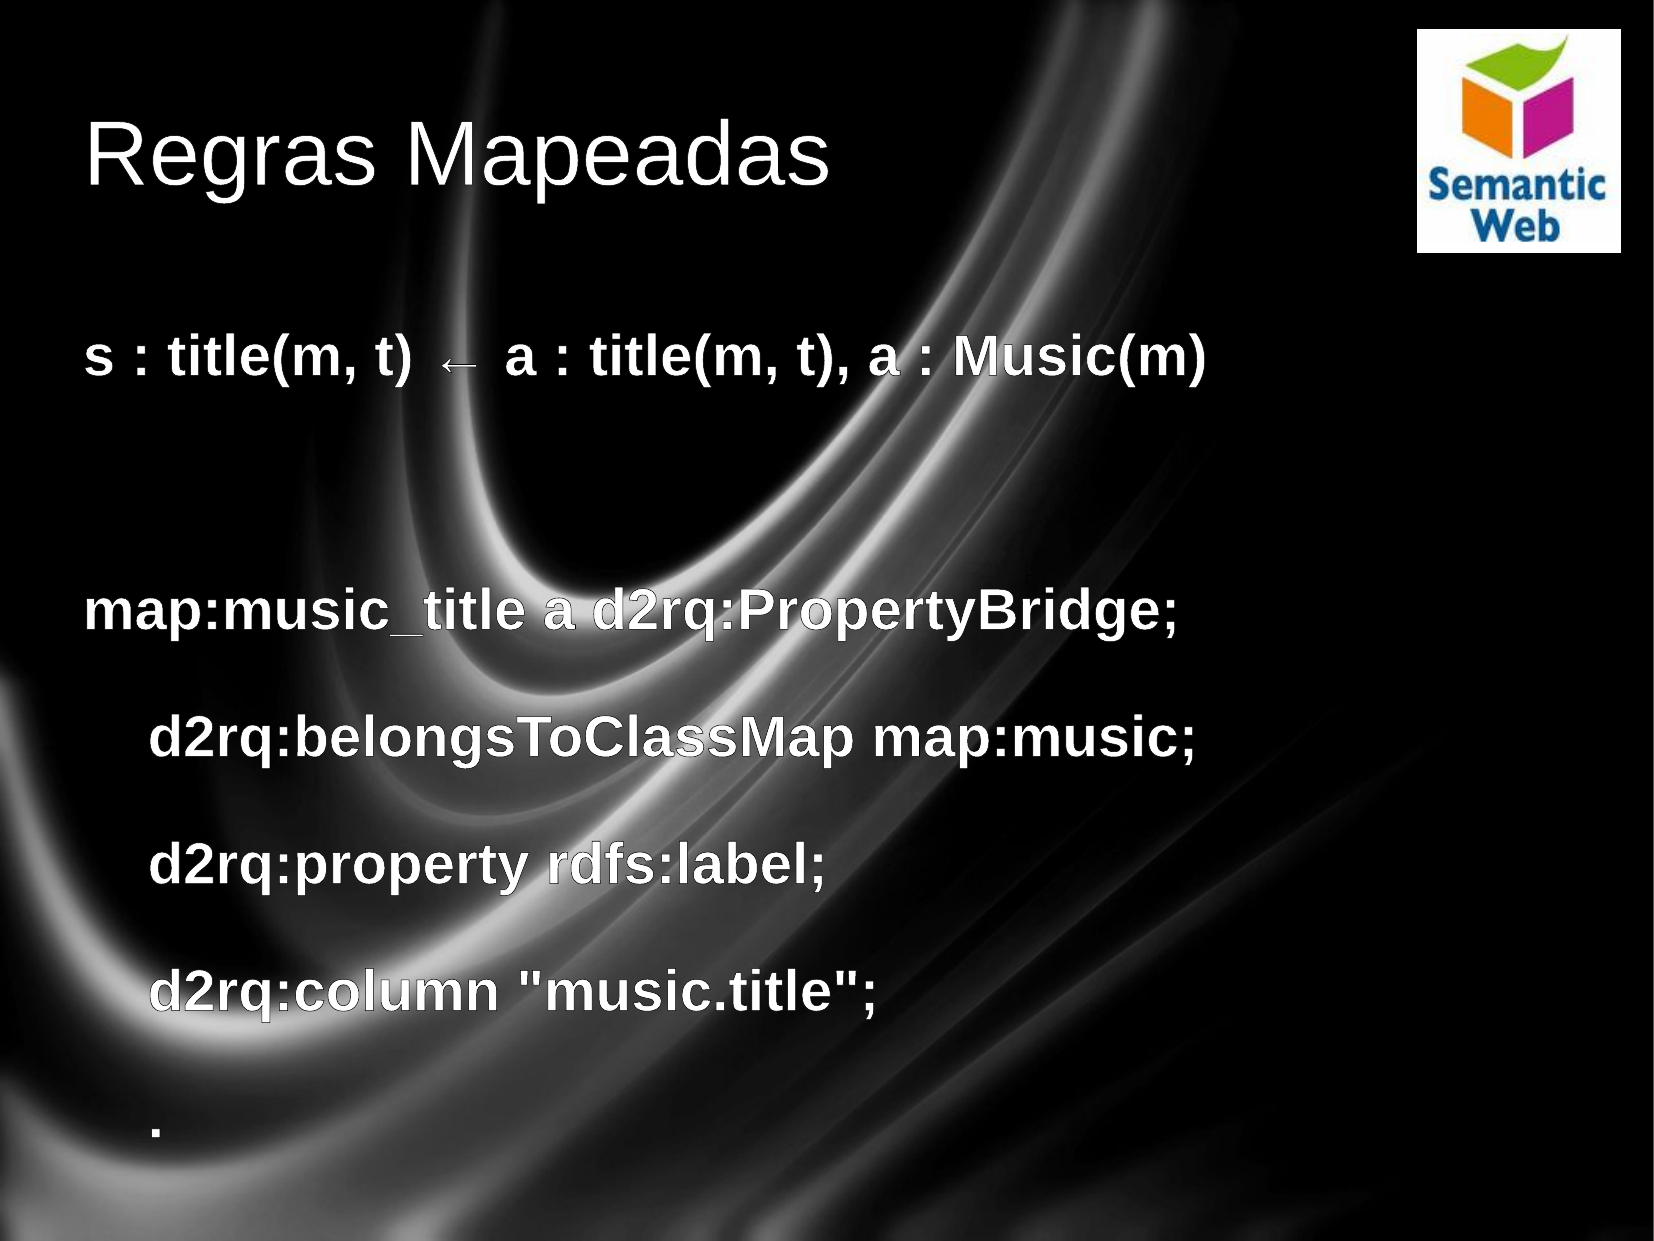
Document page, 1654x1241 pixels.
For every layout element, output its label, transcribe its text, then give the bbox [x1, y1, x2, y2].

picture [0, 0, 1654, 1241]
list s : title(m, t) ← a : title(m, t), a : Music(m) map:music_title a d2rq:PropertyBridge; d2rq:belongsToClassMap map:music; d2rq:property rdfs:label; d2rq:column "music.title"; . [82, 290, 1571, 1133]
title Regras Mapeadas [82, 49, 1359, 257]
